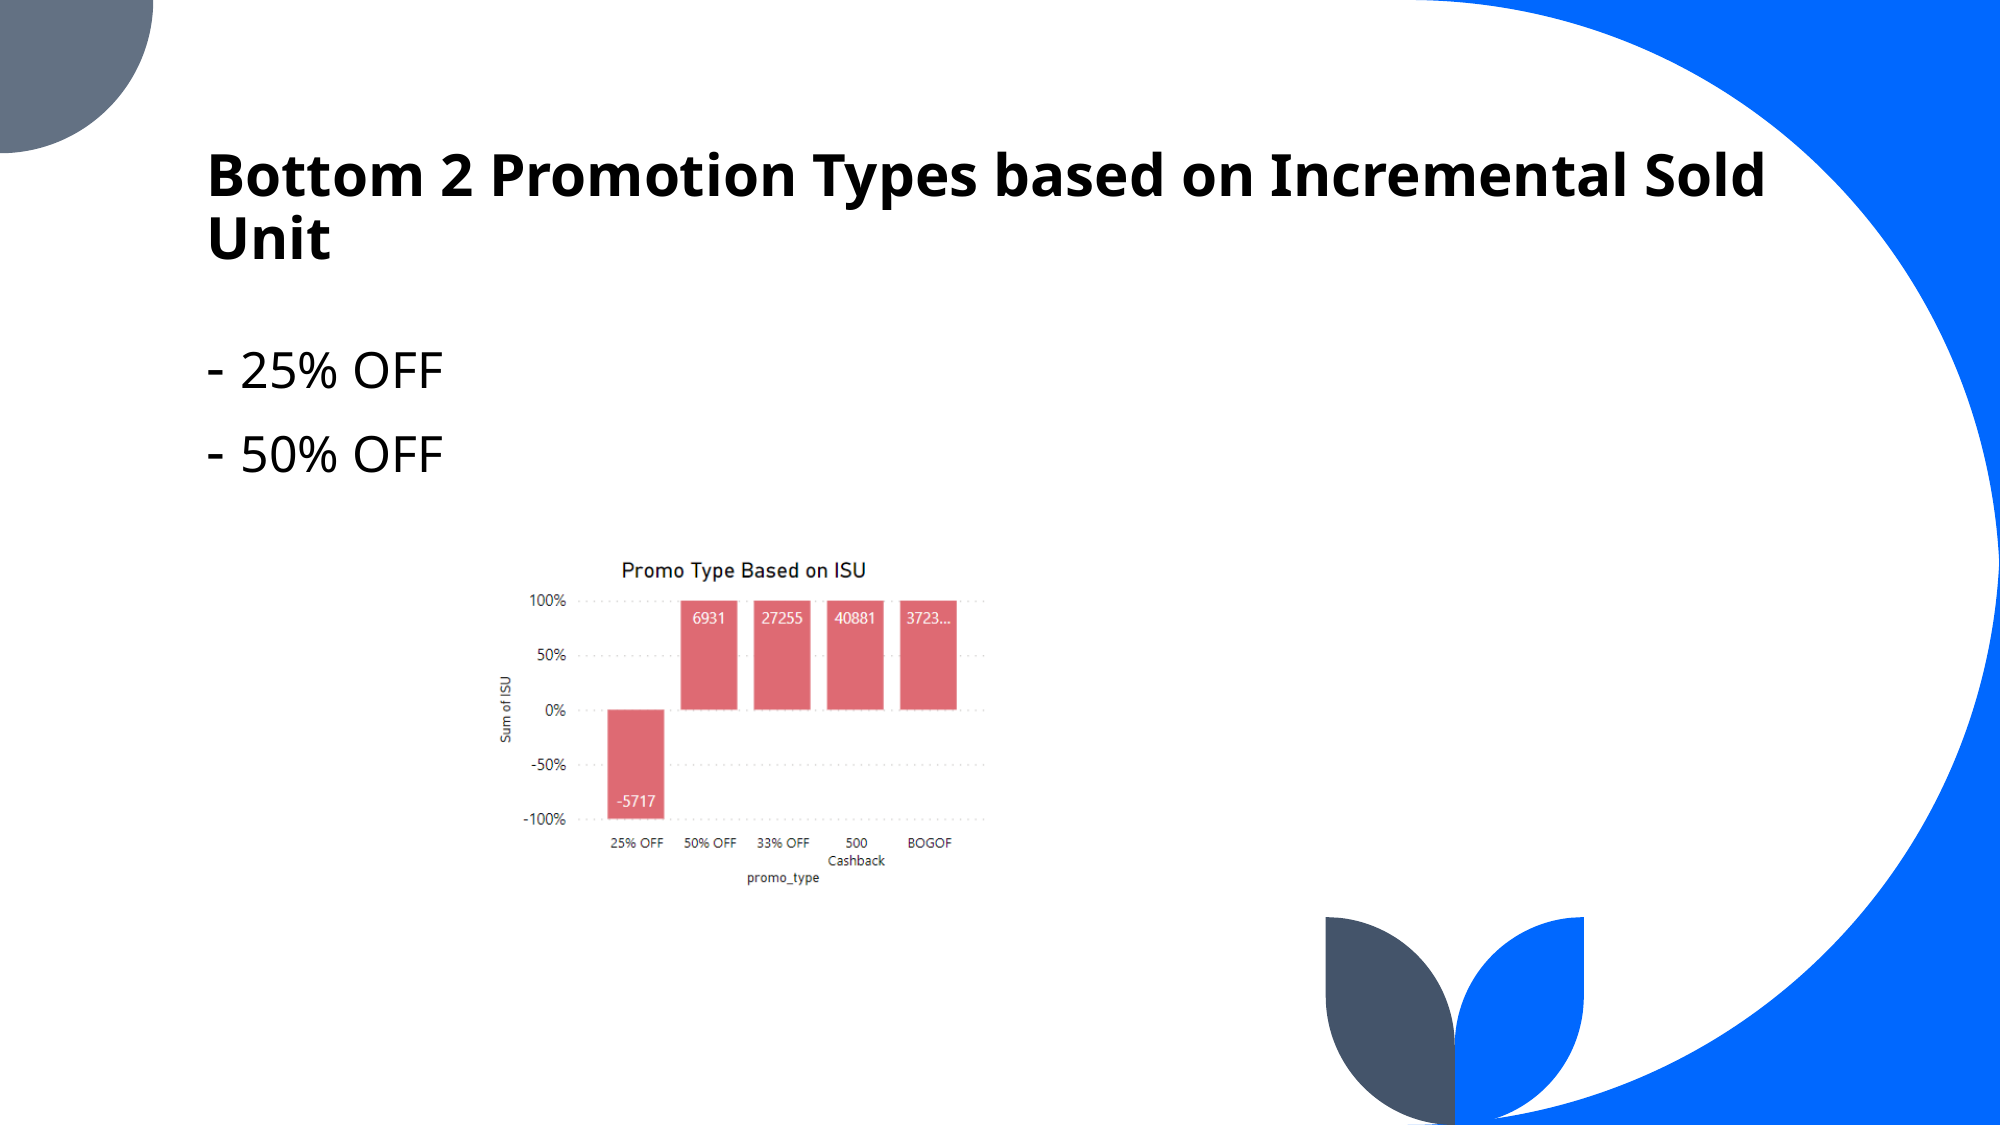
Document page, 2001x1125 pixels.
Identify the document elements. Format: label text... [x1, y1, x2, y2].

list - 25% OFF - 50% OFF [191, 330, 1796, 884]
title Bottom 2 Promotion Types based on Incremental Sold Unit [191, 62, 1796, 280]
picture [478, 519, 1059, 923]
